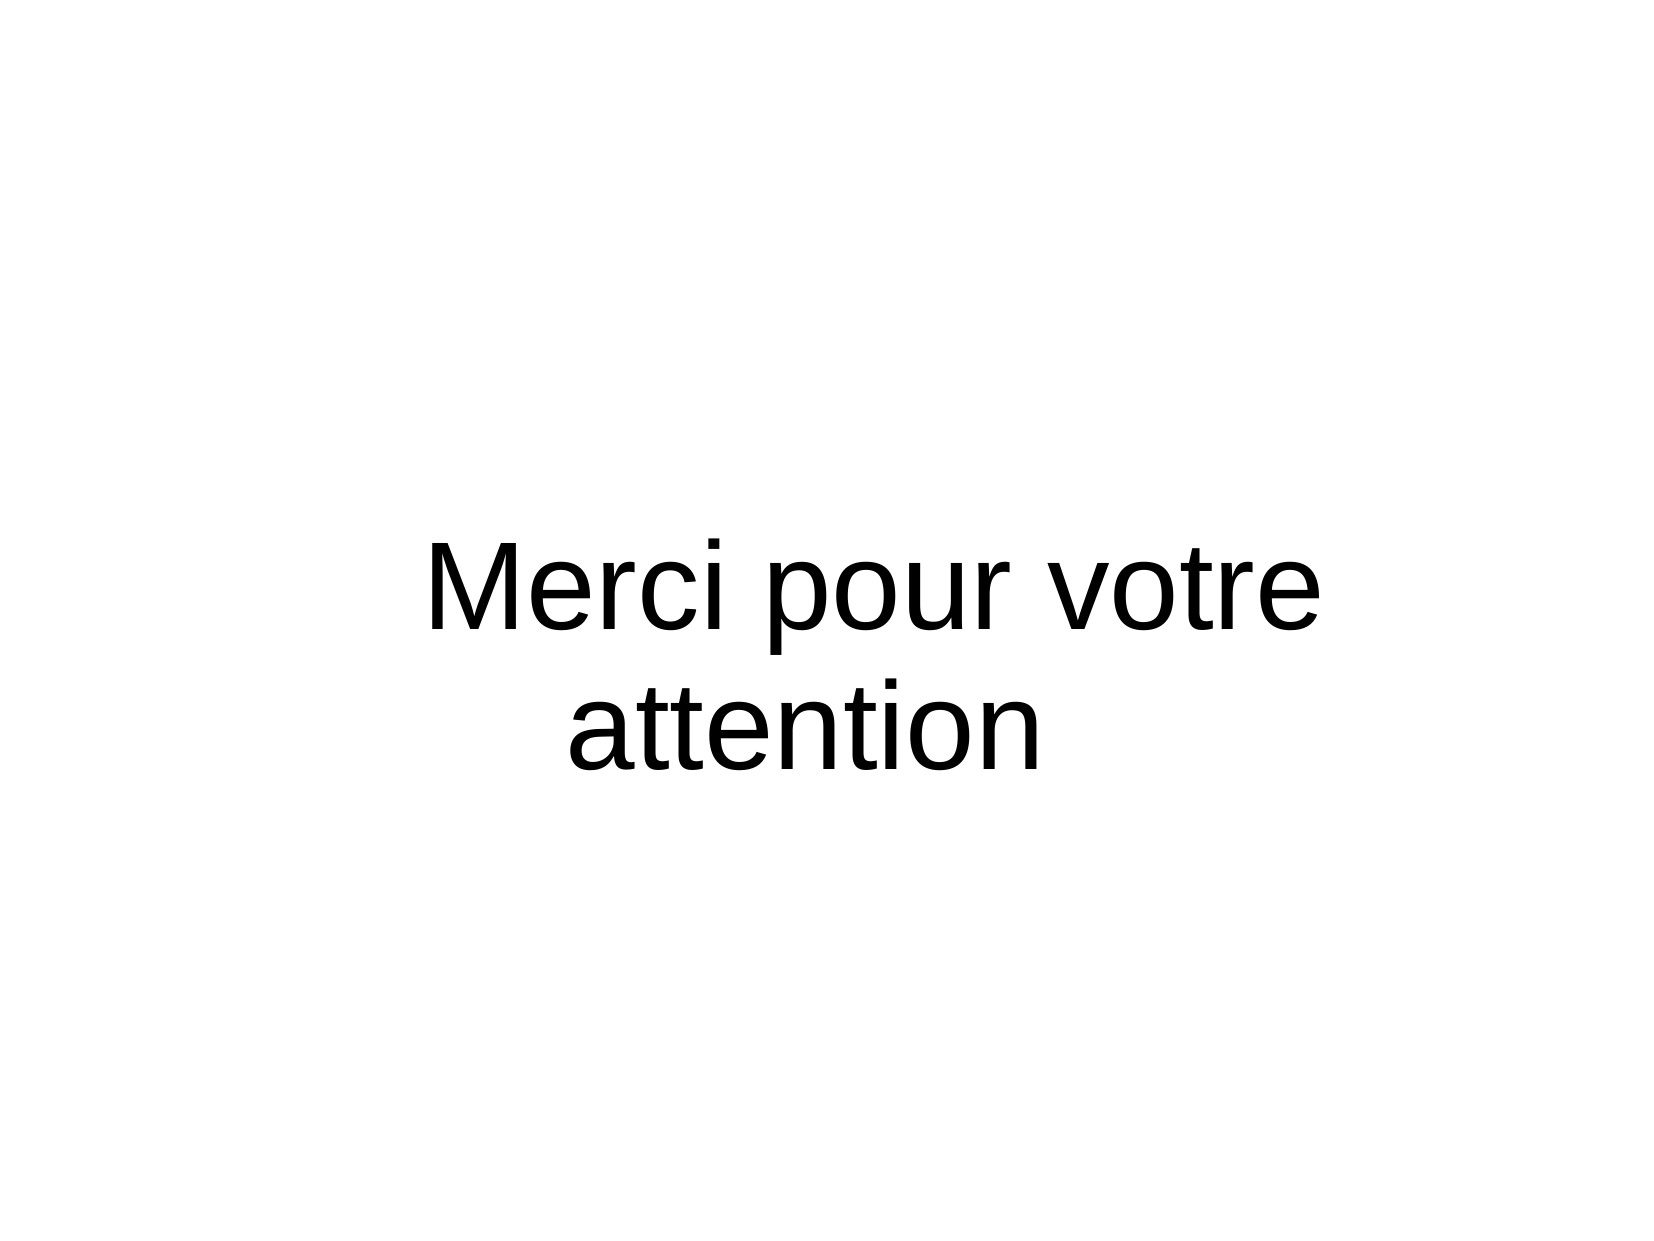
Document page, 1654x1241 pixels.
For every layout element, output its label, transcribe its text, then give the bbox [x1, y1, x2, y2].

text_box Merci pour votre attention [259, 508, 1548, 804]
